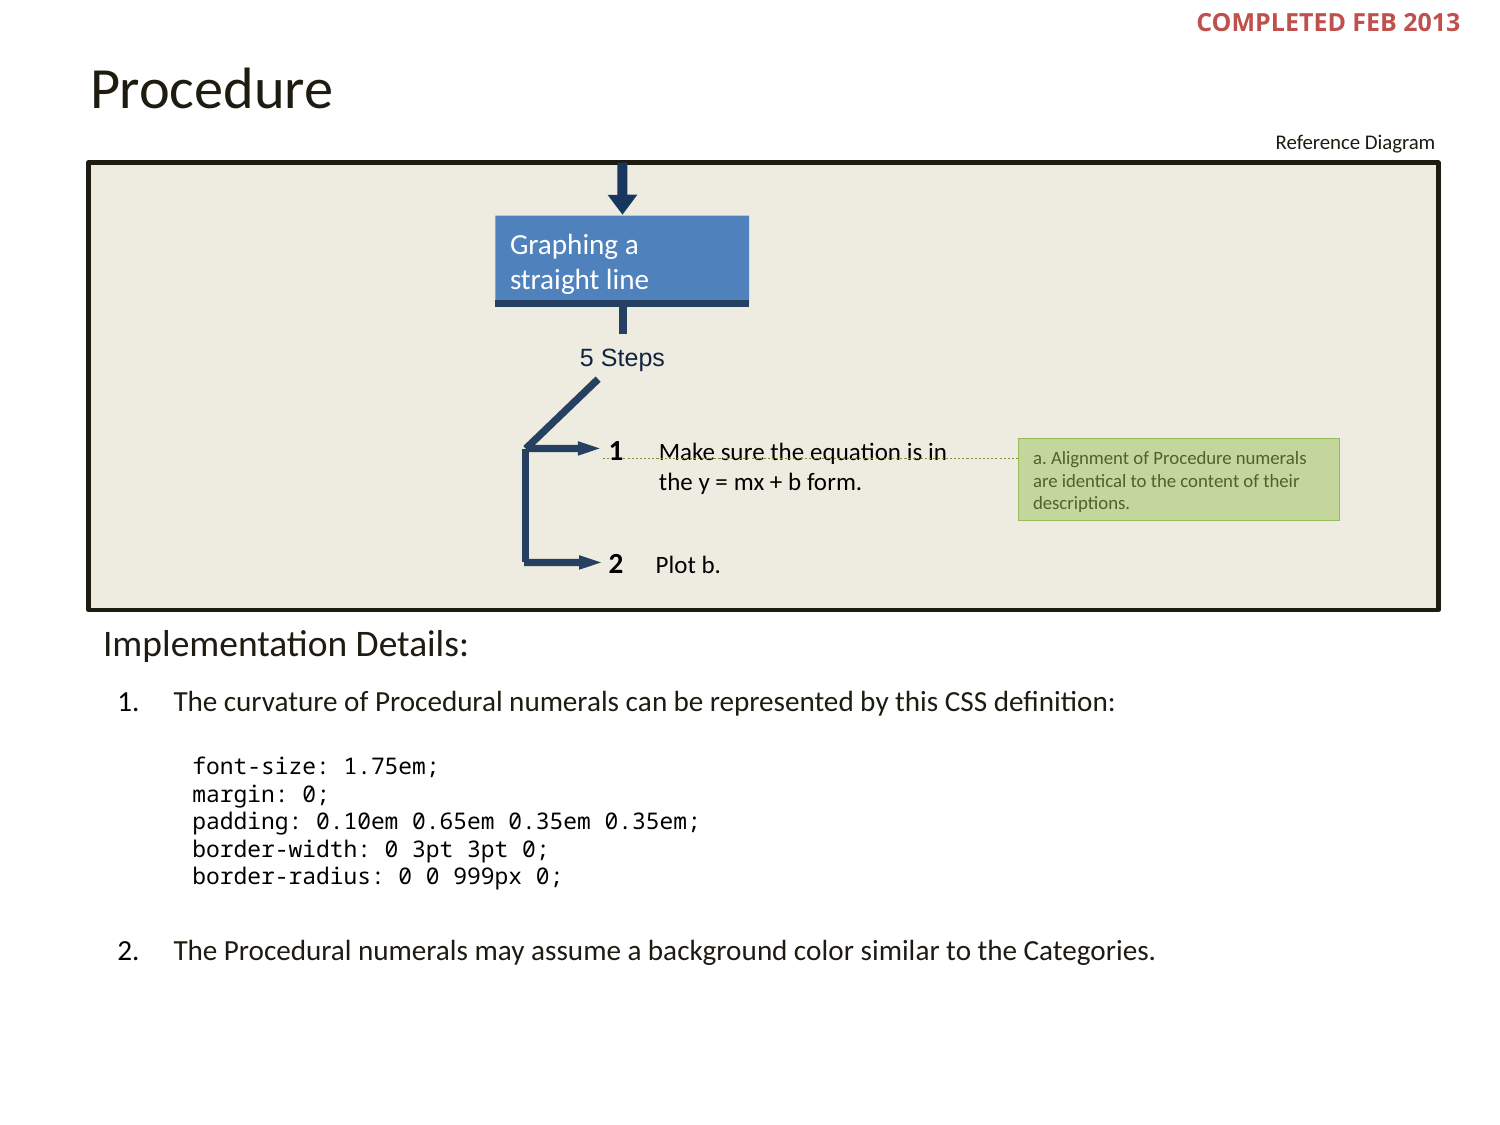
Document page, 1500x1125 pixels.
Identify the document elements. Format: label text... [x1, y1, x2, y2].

text_box 2 [593, 537, 642, 602]
text_box COMPLETED FEB 2013 [1181, 0, 1476, 44]
text_box The curvature of Procedural numerals can be represented by this CSS definition: font-size: 1.75em; margin: 0; padding: 0.10em 0.65em 0.35em 0.35em; border-width: 0 3pt 3pt 0; border-radius: 0 0 999px 0; The Procedural numerals may assume a background color similar to the Categories. [102, 674, 1464, 975]
text_box Procedure [75, 45, 1439, 125]
text_box Implementation Details: [88, 611, 588, 672]
text_box [529, 162, 1439, 610]
text_box 5 Steps [565, 334, 681, 380]
text_box Graphing a straight line [495, 215, 750, 305]
text_box Reference Diagram [1213, 121, 1450, 162]
text_box 1 [593, 424, 703, 488]
text_box Make sure the equation is in the y = mx + b form. [644, 428, 977, 497]
text_box Plot b. [640, 541, 903, 610]
text_box [88, 162, 640, 610]
text_box a. Alignment of Procedure numerals are identical to the content of their descriptions. [1018, 438, 1340, 521]
